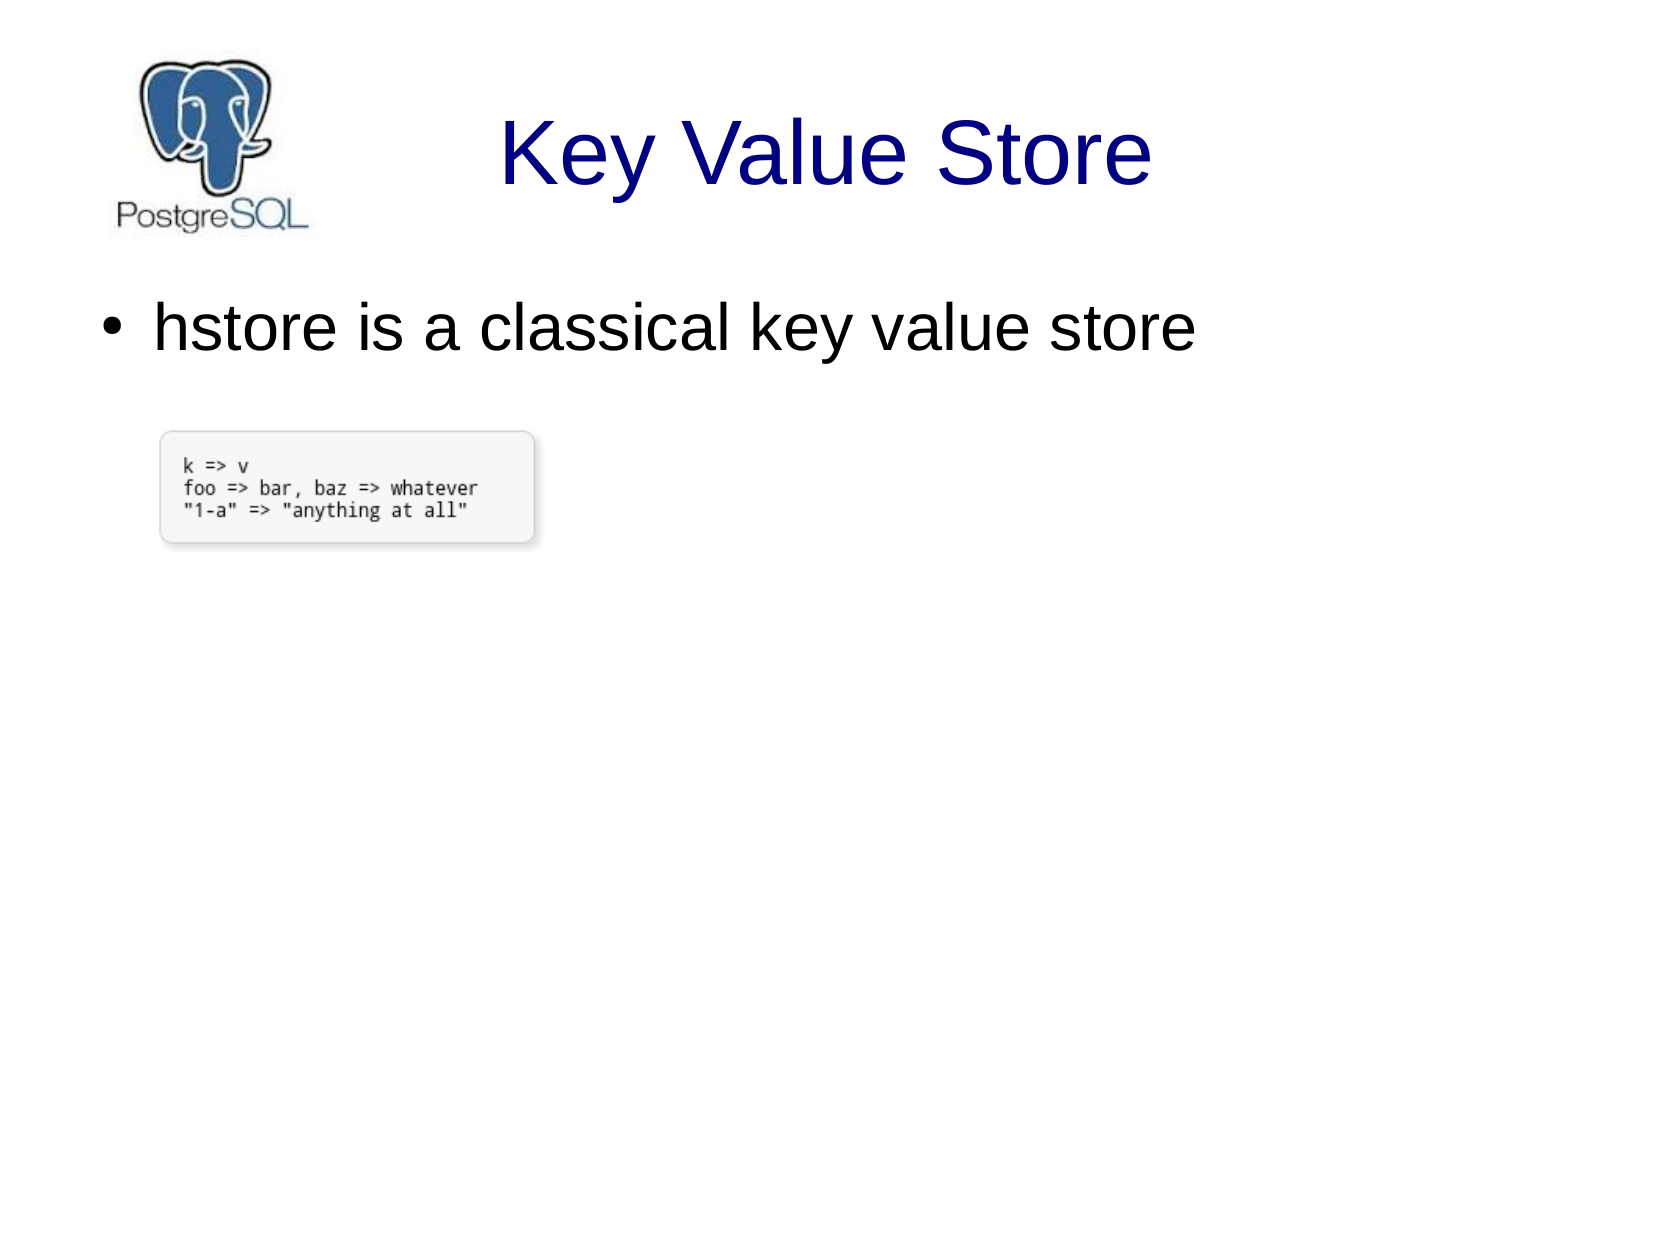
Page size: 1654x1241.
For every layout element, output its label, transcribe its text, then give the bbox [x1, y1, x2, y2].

picture [158, 426, 545, 552]
picture [59, 50, 356, 237]
title Key Value Store [82, 49, 1571, 257]
list hstore is a classical key value store [82, 290, 1538, 1010]
